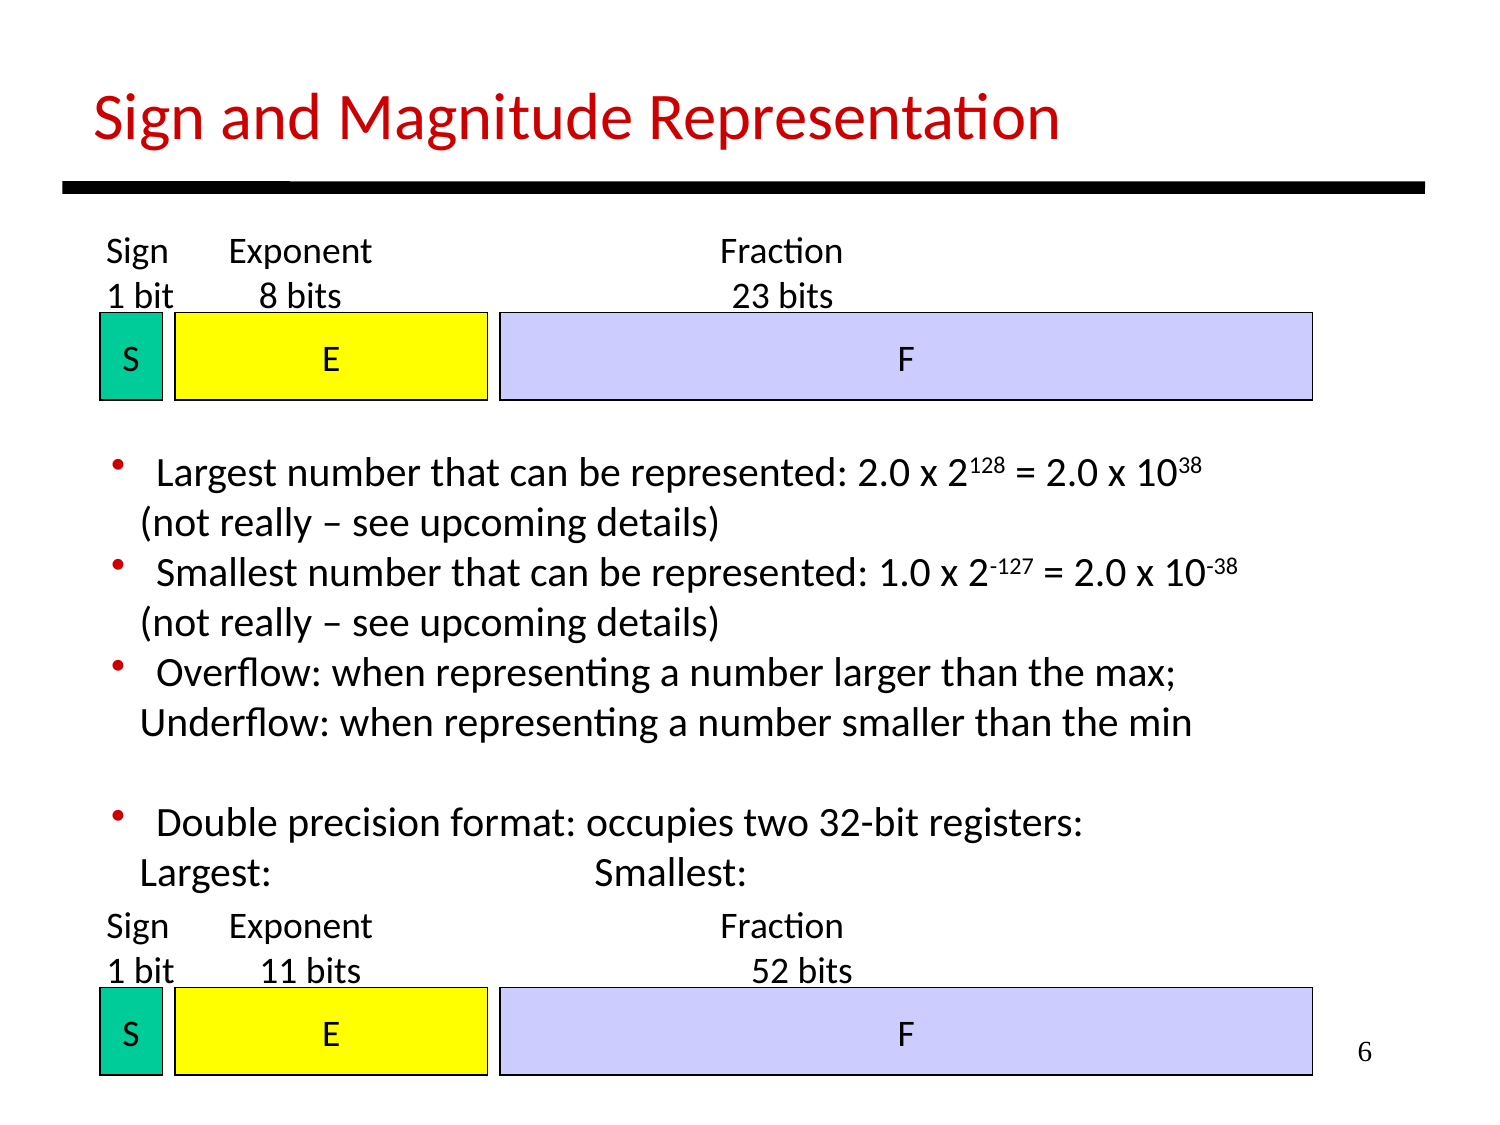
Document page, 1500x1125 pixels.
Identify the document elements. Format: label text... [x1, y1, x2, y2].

text_box F [499, 312, 1313, 400]
slide_number <number> [1074, 1025, 1388, 1100]
text_box S [99, 312, 163, 400]
text_box Largest number that can be represented: 2.0 x 2128 = 2.0 x 1038 (not really – see upcoming details) Smallest number that can be represented: 1.0 x 2-127 = 2.0 x 10-38 (not really – see upcoming details) Overflow: when representing a number larger than the max; Underflow: when representing a number smaller than the min Double precision format: occupies two 32-bit registers: Largest: Smallest: [96, 437, 1254, 903]
text_box Sign and Magnitude Representation [78, 65, 1077, 160]
text_box Sign Exponent Fraction 1 bit 11 bits 52 bits [91, 893, 870, 999]
text_box Sign Exponent Fraction 1 bit 8 bits 23 bits [91, 218, 861, 324]
text_box F [499, 987, 1313, 1075]
text_box E [174, 312, 488, 400]
text_box S [99, 987, 163, 1075]
text_box E [174, 987, 488, 1075]
